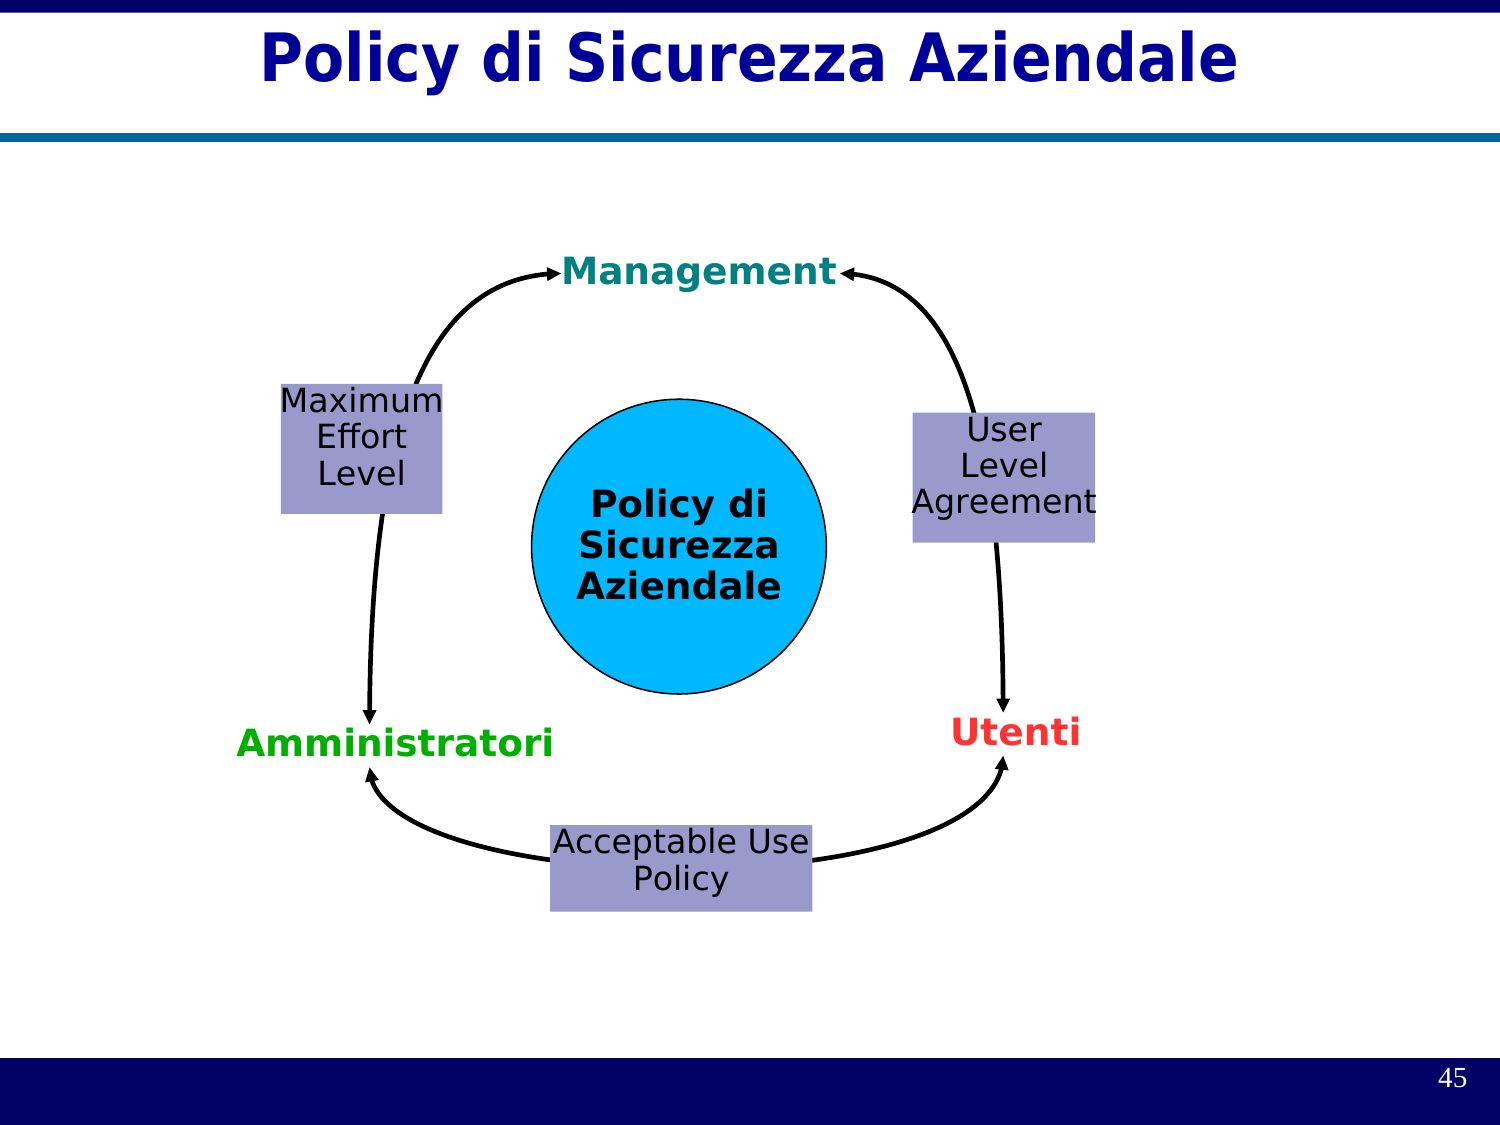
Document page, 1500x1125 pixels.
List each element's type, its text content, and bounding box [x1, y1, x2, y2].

text_box Acceptable Use Policy [550, 825, 813, 912]
text_box Utenti [950, 712, 1057, 756]
text_box Amministratori [236, 724, 503, 768]
text_box Management [561, 251, 841, 296]
text_box [531, 399, 827, 695]
text_box User Level Agreement [912, 412, 1096, 543]
text_box Policy di Sicurezza Aziendale [575, 442, 783, 651]
text_box Maximum Effort Level [280, 383, 443, 515]
title Policy di Sicurezza Aziendale [62, 0, 1438, 125]
